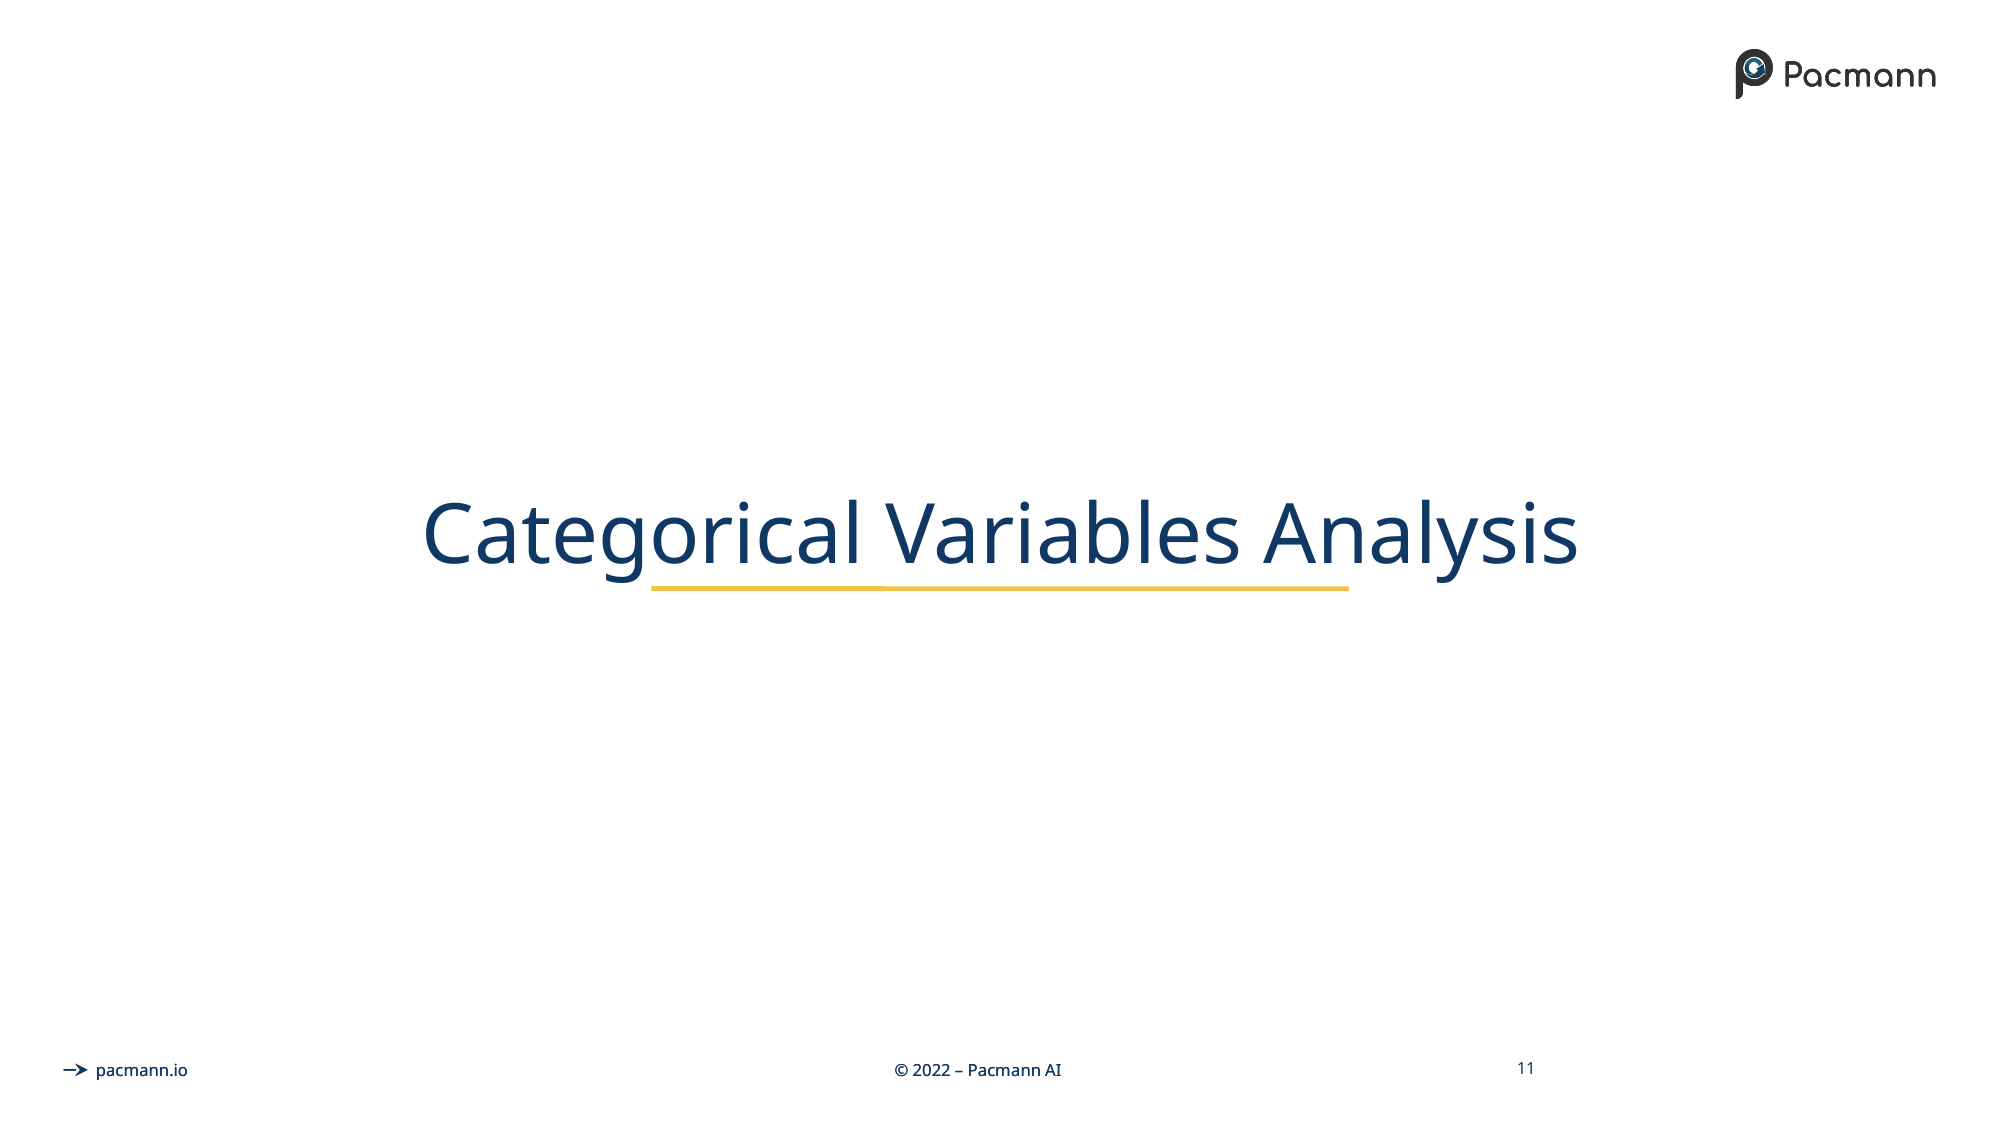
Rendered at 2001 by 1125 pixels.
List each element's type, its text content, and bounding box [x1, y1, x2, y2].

title Categorical Variables Analysis [51, 441, 1952, 589]
picture [1707, 36, 1966, 112]
